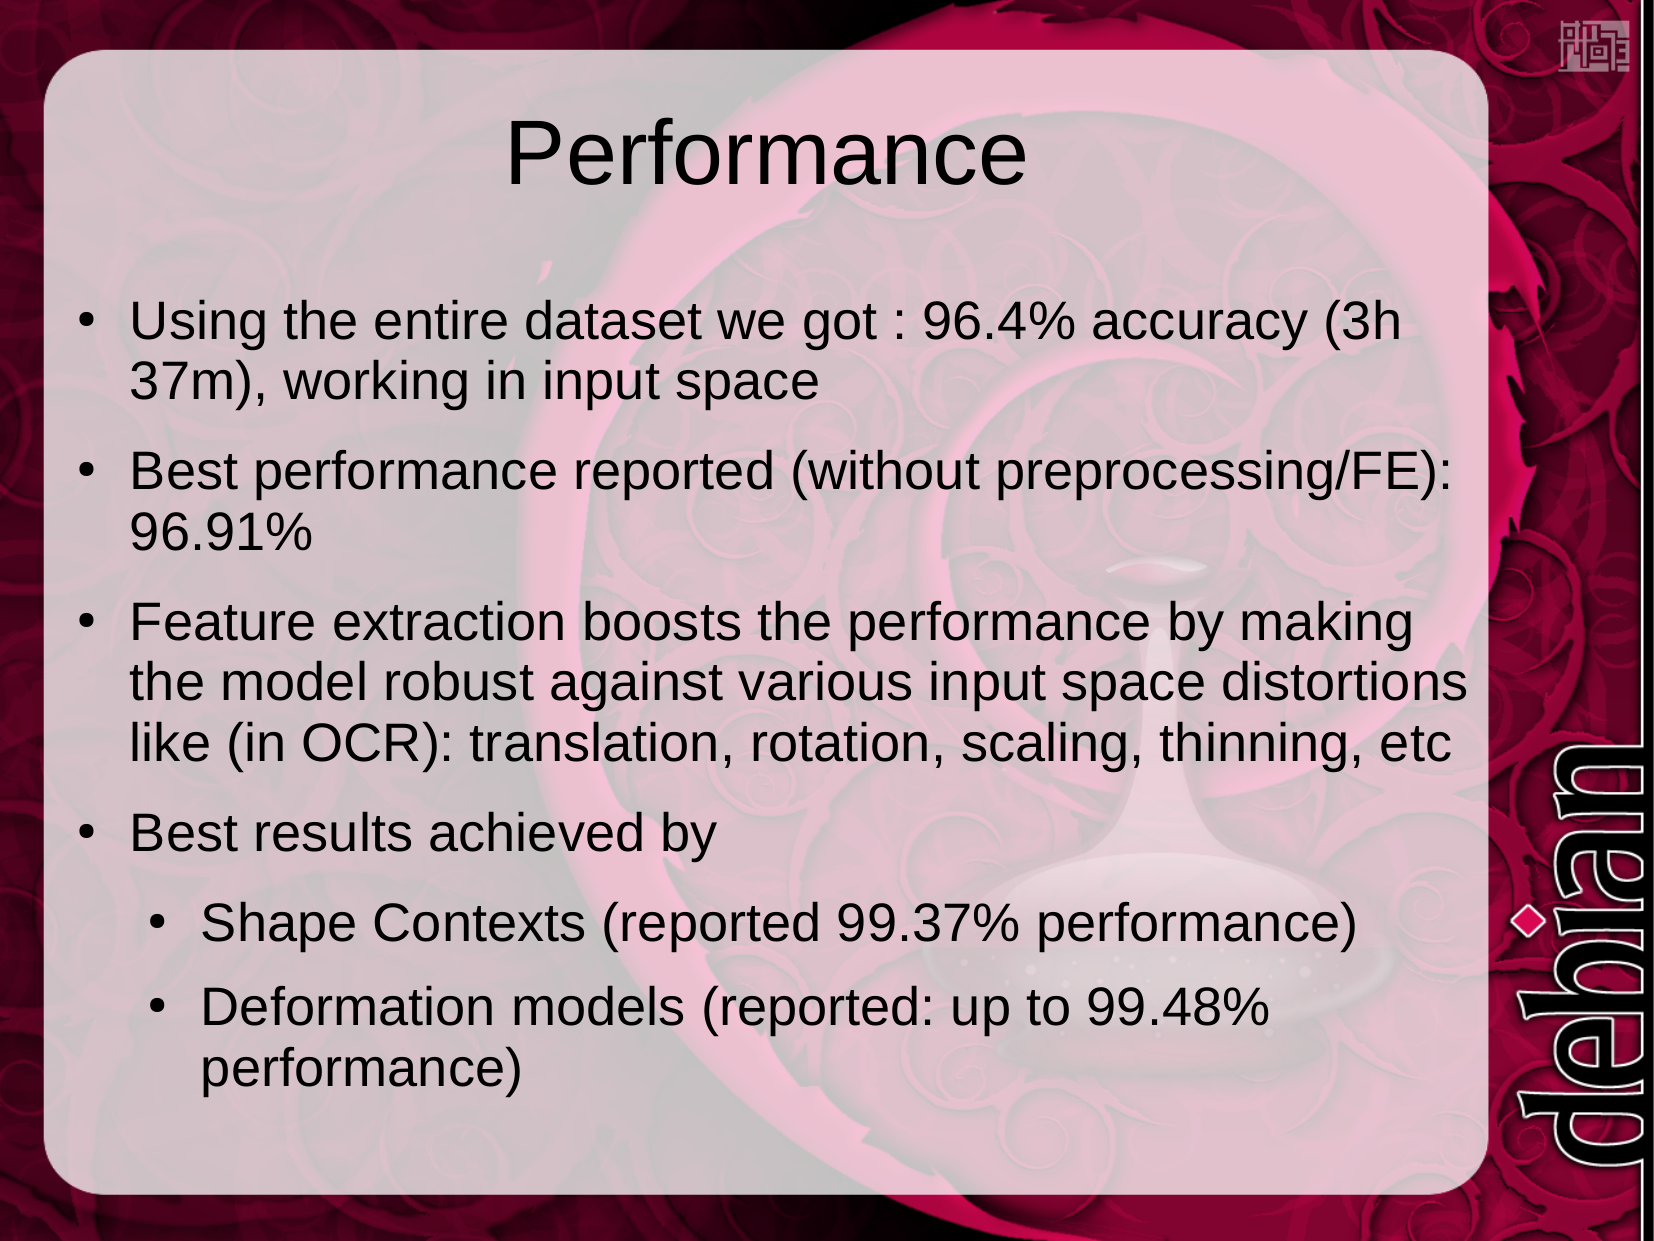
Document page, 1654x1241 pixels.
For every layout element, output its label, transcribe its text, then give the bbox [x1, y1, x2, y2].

list Using the entire dataset we got : 96.4% accuracy (3h 37m), working in input space Best performance reported (without preprocessing/FE): 96.91% Feature extraction boosts the performance by making the model robust against various input space distortions like (in OCR): translation, rotation, scaling, thinning, etc Best results achieved by Shape Contexts (reported 99.37% performance) Deformation models (reported: up to 99.48% performance) [59, 290, 1477, 1109]
title Performance [59, 49, 1477, 257]
picture [0, 0, 1654, 1241]
